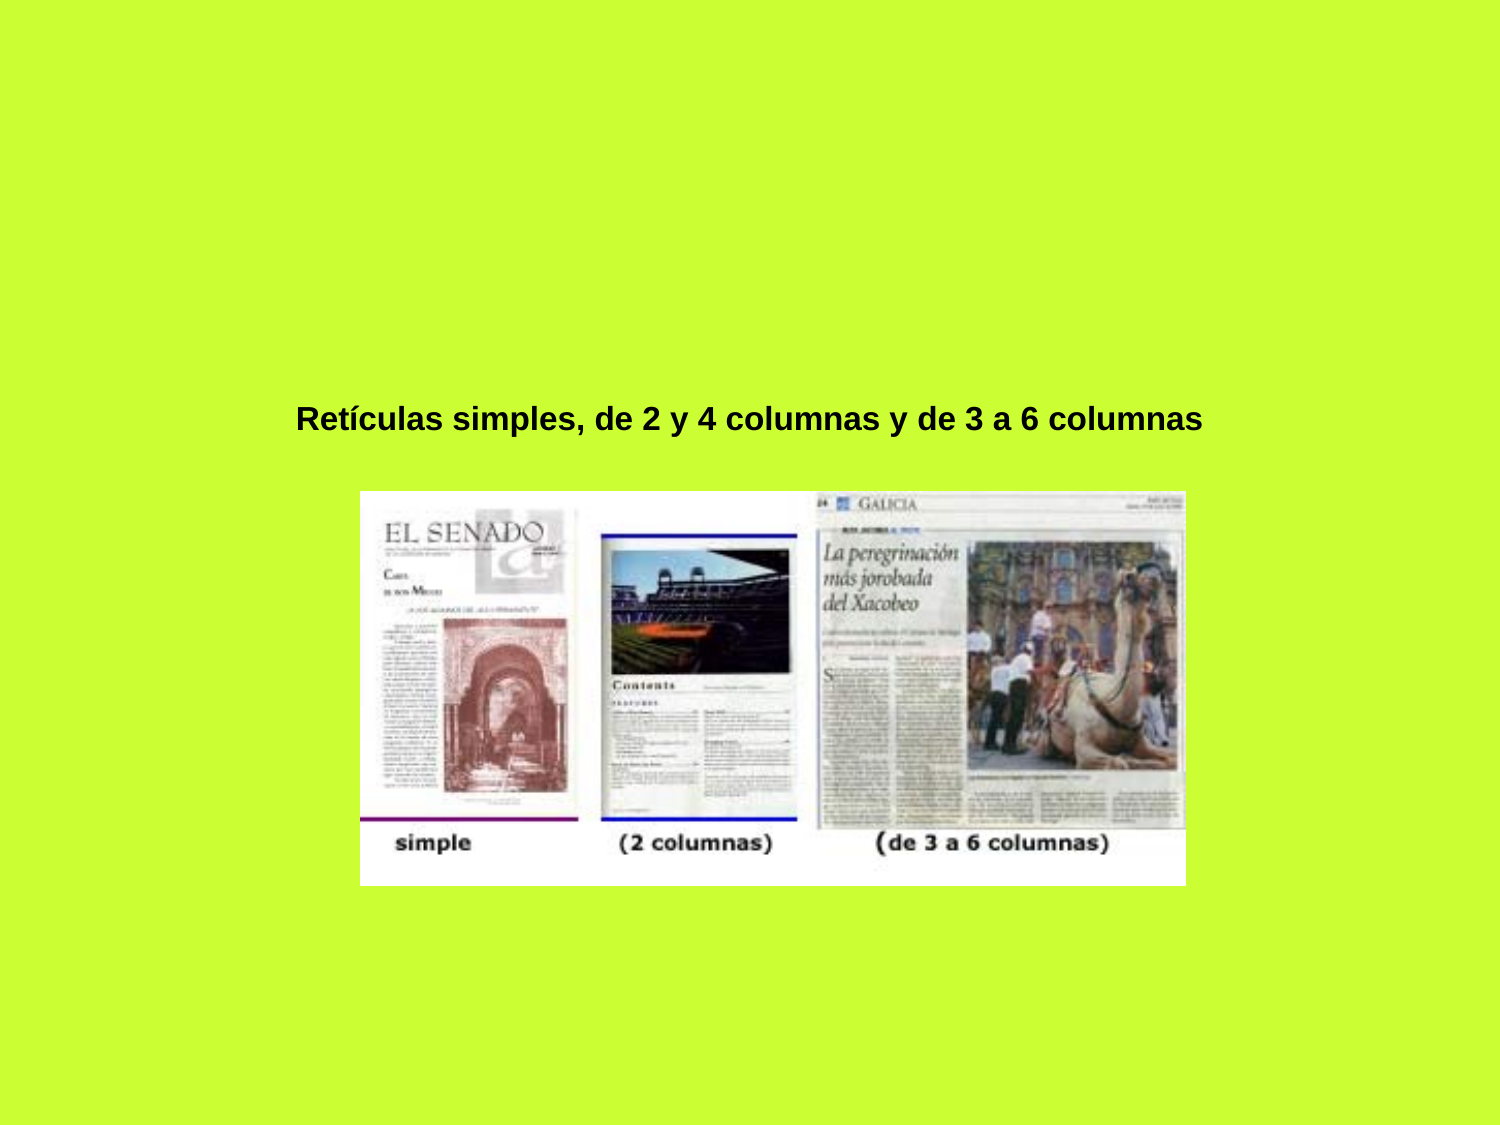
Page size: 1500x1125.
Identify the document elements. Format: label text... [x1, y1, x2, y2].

text_box Retículas simples, de 2 y 4 columnas y de 3 a 6 columnas [0, 389, 1500, 730]
picture [360, 491, 1186, 886]
